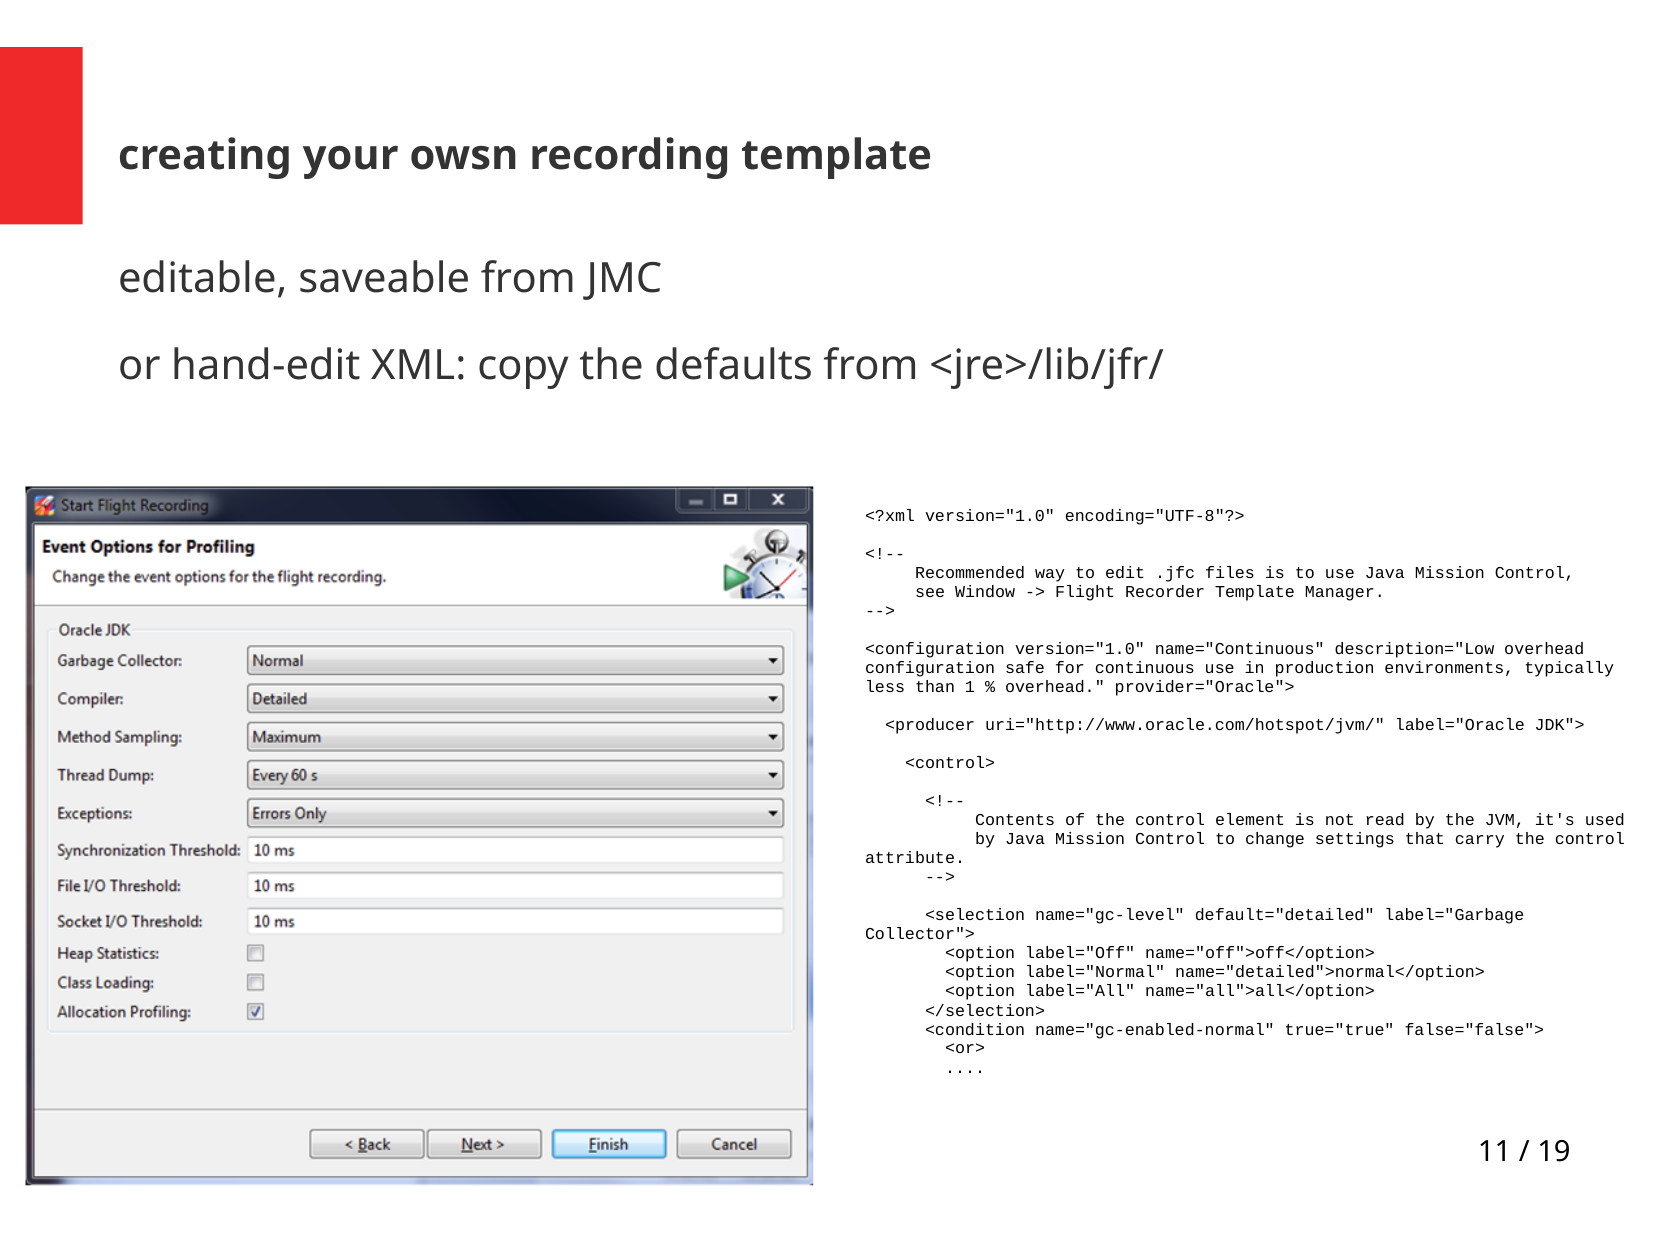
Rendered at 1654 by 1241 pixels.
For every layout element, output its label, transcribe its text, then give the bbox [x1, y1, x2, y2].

title creating your owsn recording template [118, 49, 1571, 257]
list editable, saveable from JMC or hand-edit XML: copy the defaults from <jre>/lib/jfr/ [118, 248, 1536, 968]
picture [23, 484, 816, 1188]
text_box <?xml version="1.0" encoding="UTF-8"?> <!-- Recommended way to edit .jfc files is to use Java Mission Control, see Window -> Flight Recorder Template Manager. --> <configuration version="1.0" name="Continuous" description="Low overhead configuration safe for continuous use in production environments, typically less than 1 % overhead." provider="Oracle"> <producer uri="http://www.oracle.com/hotspot/jvm/" label="Oracle JDK"> <control> <!-- Contents of the control element is not read by the JVM, it's used by Java Mission Control to change settings that carry the control attribute. --> <selection name="gc-level" default="detailed" label="Garbage Collector"> <option label="Off" name="off">off</option> <option label="Normal" name="detailed">normal</option> <option label="All" name="all">all</option> </selection> <condition name="gc-enabled-normal" true="true" false="false"> <or> .... [850, 500, 1642, 1134]
